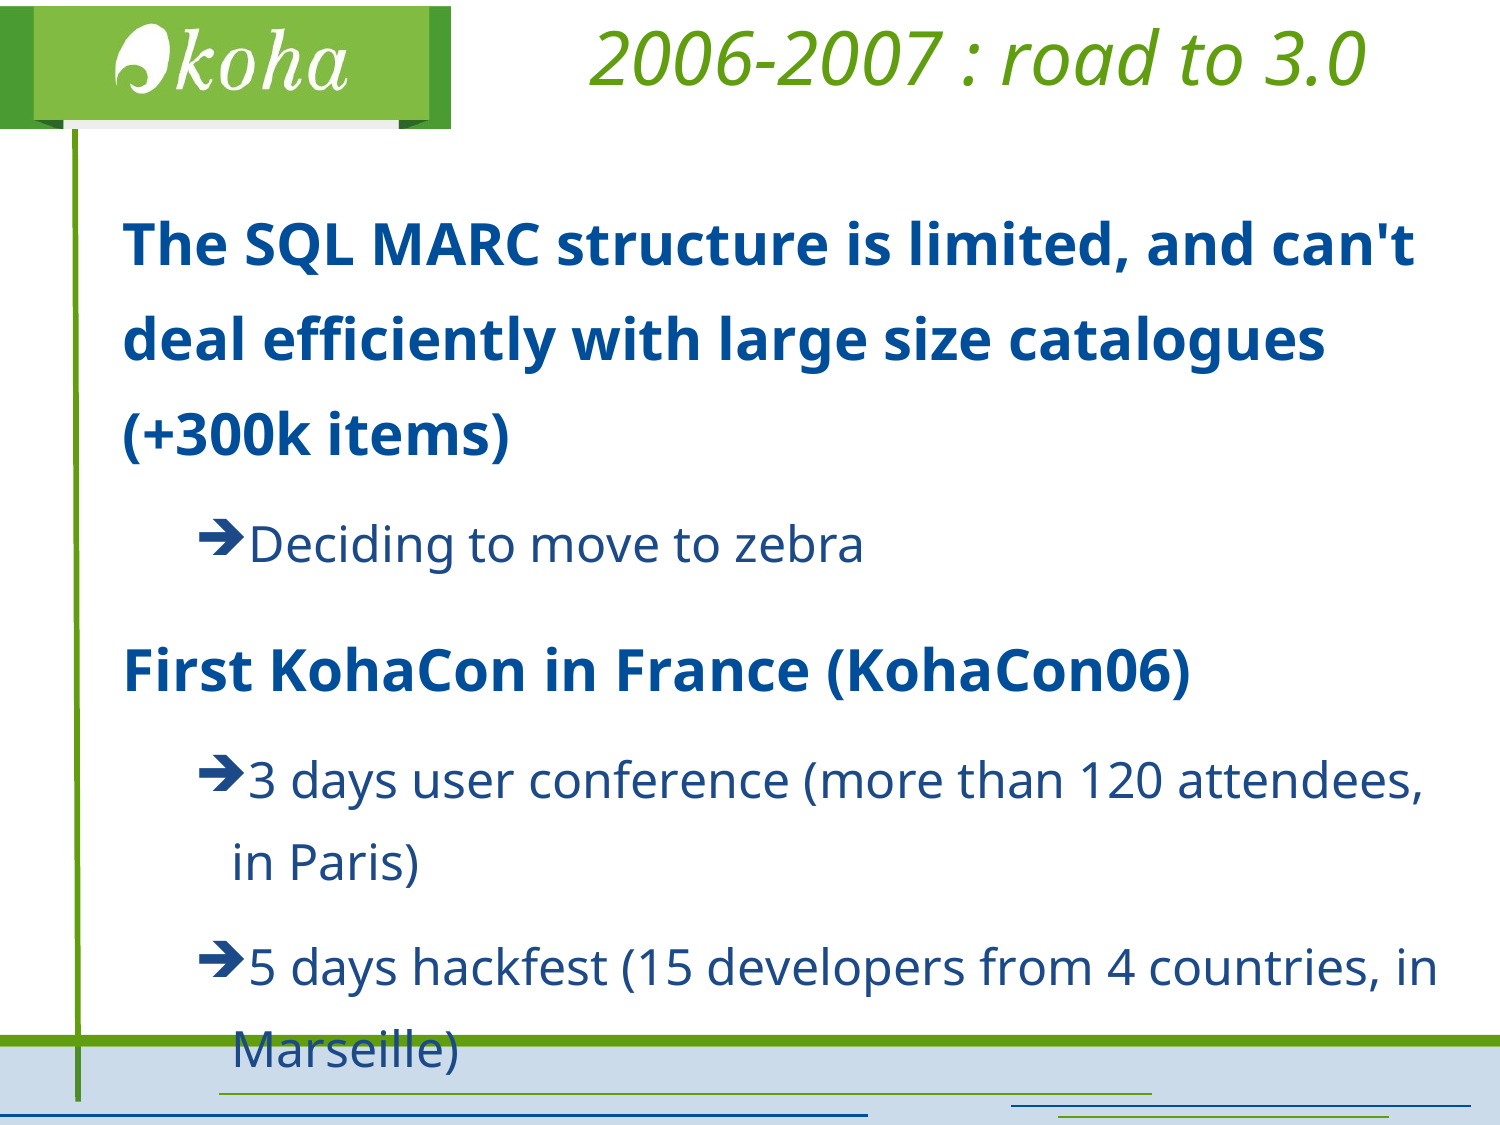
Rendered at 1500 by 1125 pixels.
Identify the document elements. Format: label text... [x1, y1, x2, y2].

list The SQL MARC structure is limited, and can't deal efficiently with large size catalogues (+300k items) Deciding to move to zebra First KohaCon in France (KohaCon06) 3 days user conference (more than 120 attendees, in Paris) 5 days hackfest (15 developers from 4 countries, in Marseille) [118, 187, 1463, 976]
picture [0, 0, 451, 129]
title 2006-2007 : road to 3.0 [450, 0, 1500, 113]
